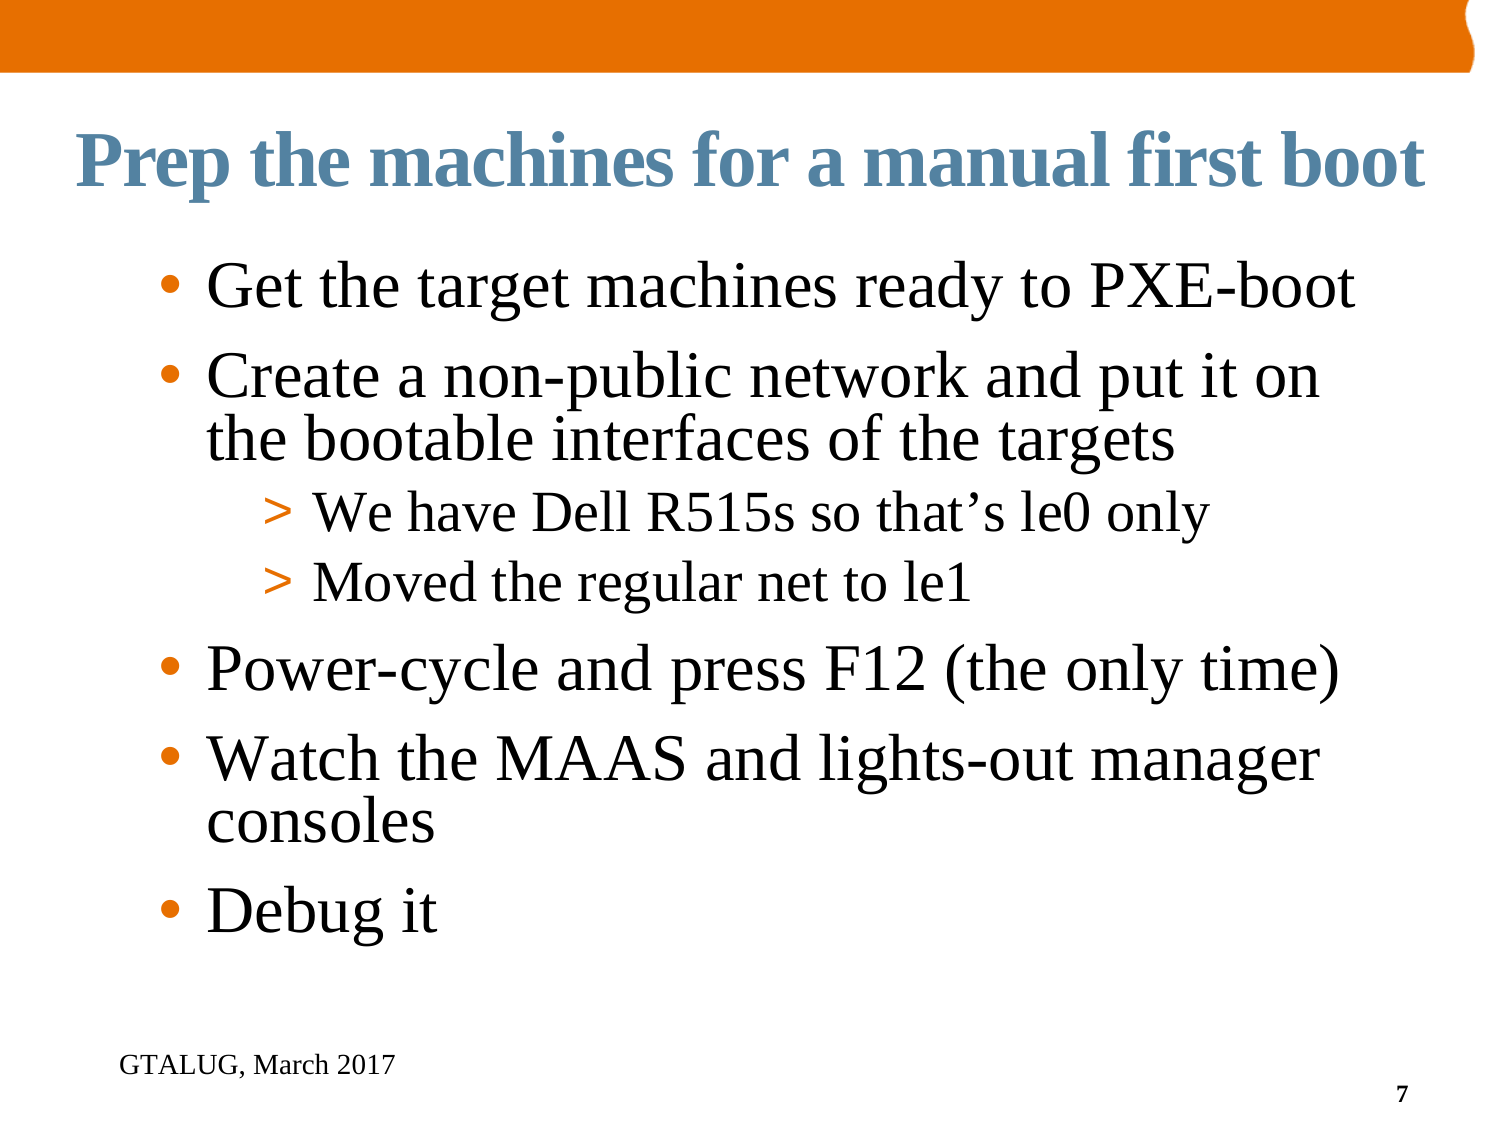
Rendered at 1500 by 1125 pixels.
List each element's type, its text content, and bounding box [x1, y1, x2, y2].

title Prep the machines for a manual first boot [75, 122, 1438, 228]
picture [0, 0, 1500, 75]
list Get the target machines ready to PXE-boot Create a non-public network and put it on the bootable interfaces of the targets We have Dell R515s so that’s le0 only Moved the regular net to le1 Power-cycle and press F12 (the only time) Watch the MAAS and lights-out manager consoles Debug it [64, 257, 1402, 1017]
